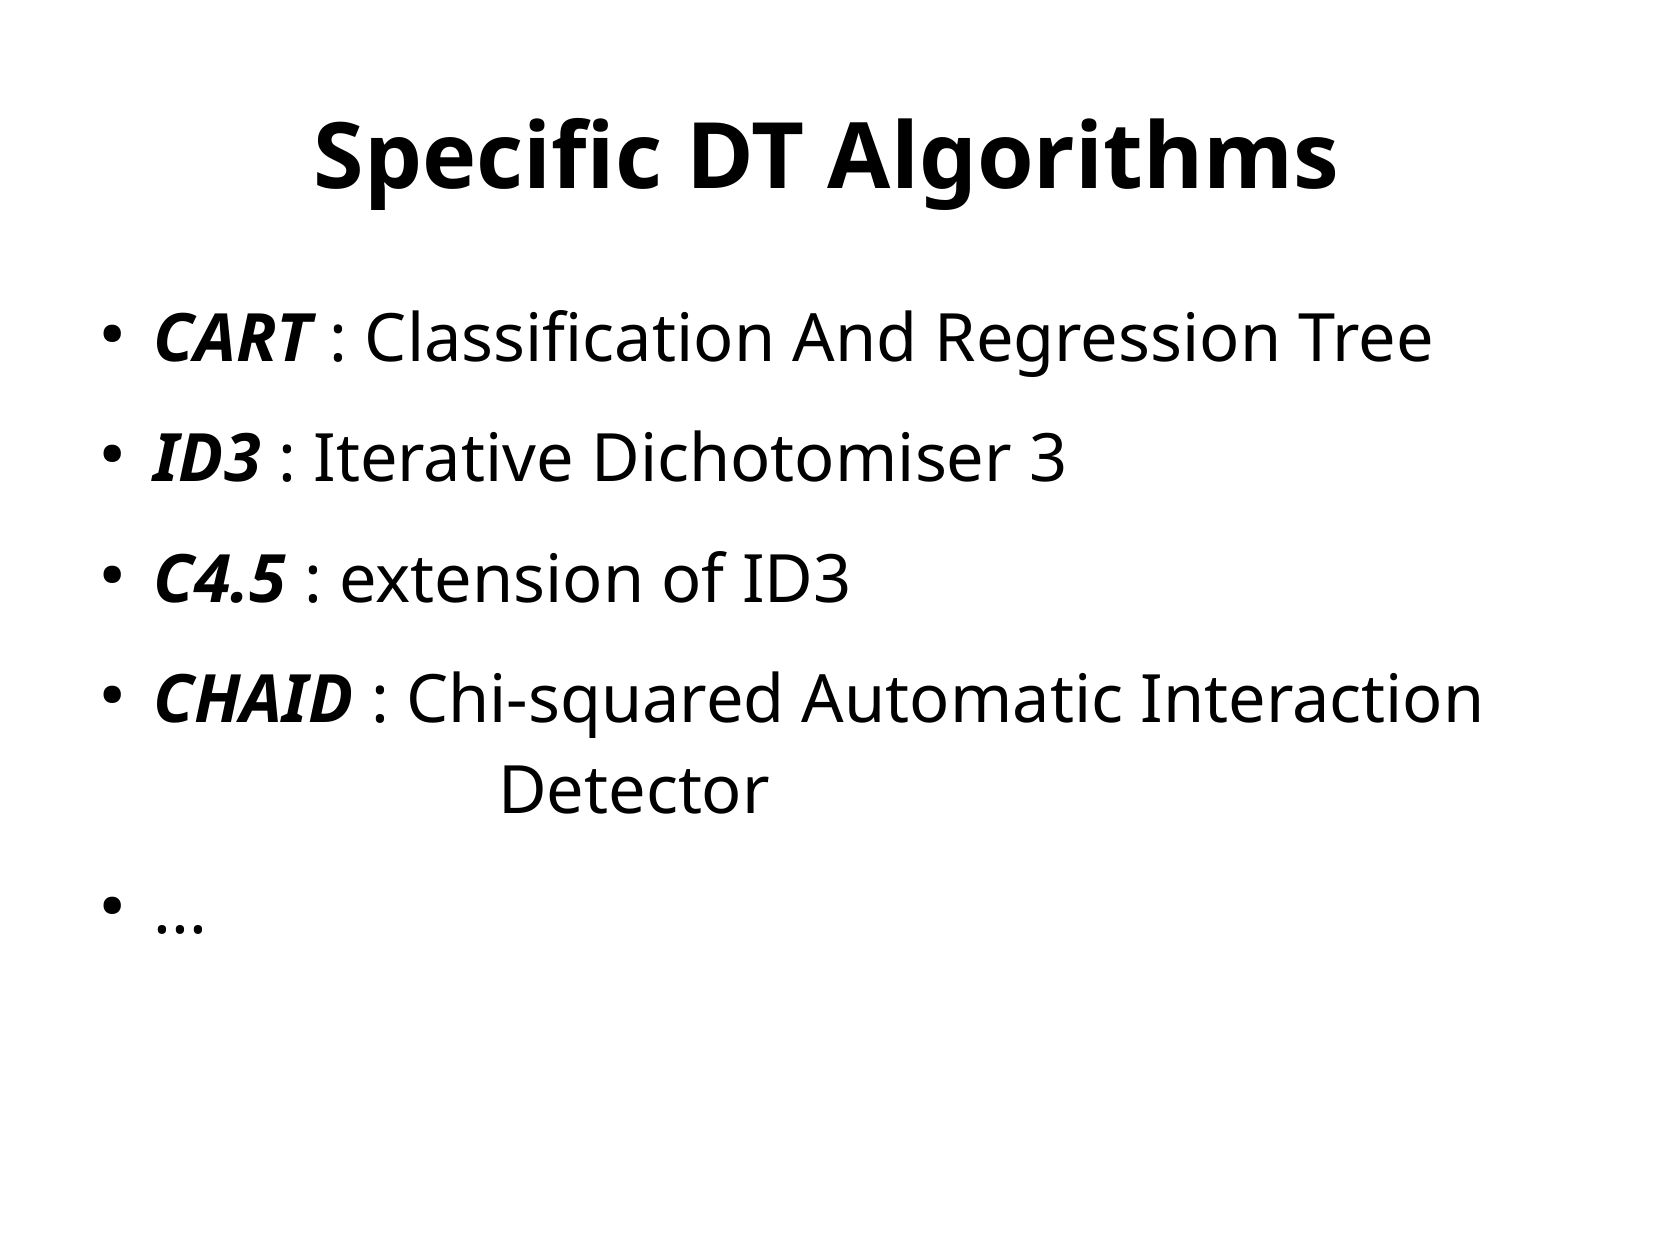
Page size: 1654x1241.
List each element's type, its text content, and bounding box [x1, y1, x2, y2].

list CART : Classification And Regression Tree ID3 : Iterative Dichotomiser 3 C4.5 : extension of ID3 CHAID : Chi-squared Automatic Interaction Detector ... [82, 290, 1571, 1010]
title Specific DT Algorithms [82, 49, 1571, 257]
